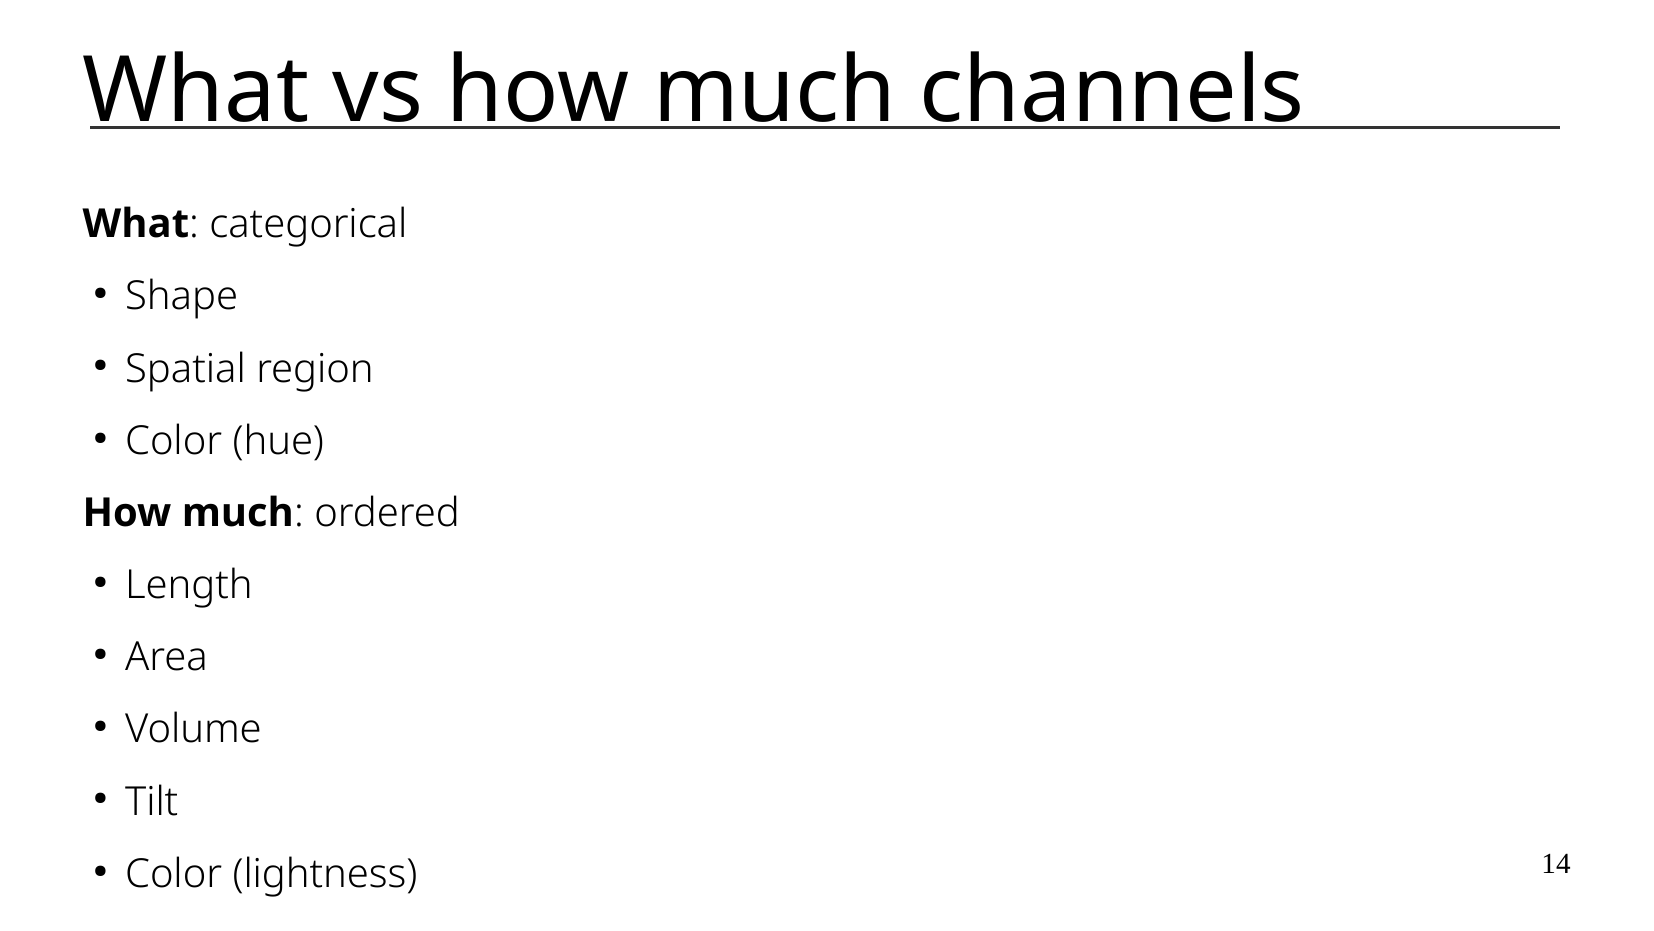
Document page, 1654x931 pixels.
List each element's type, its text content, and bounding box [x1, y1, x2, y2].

list What: categorical Shape Spatial region Color (hue) How much: ordered Length Area Volume Tilt Color (lightness) [82, 195, 1571, 901]
title What vs how much channels [82, 32, 1571, 140]
